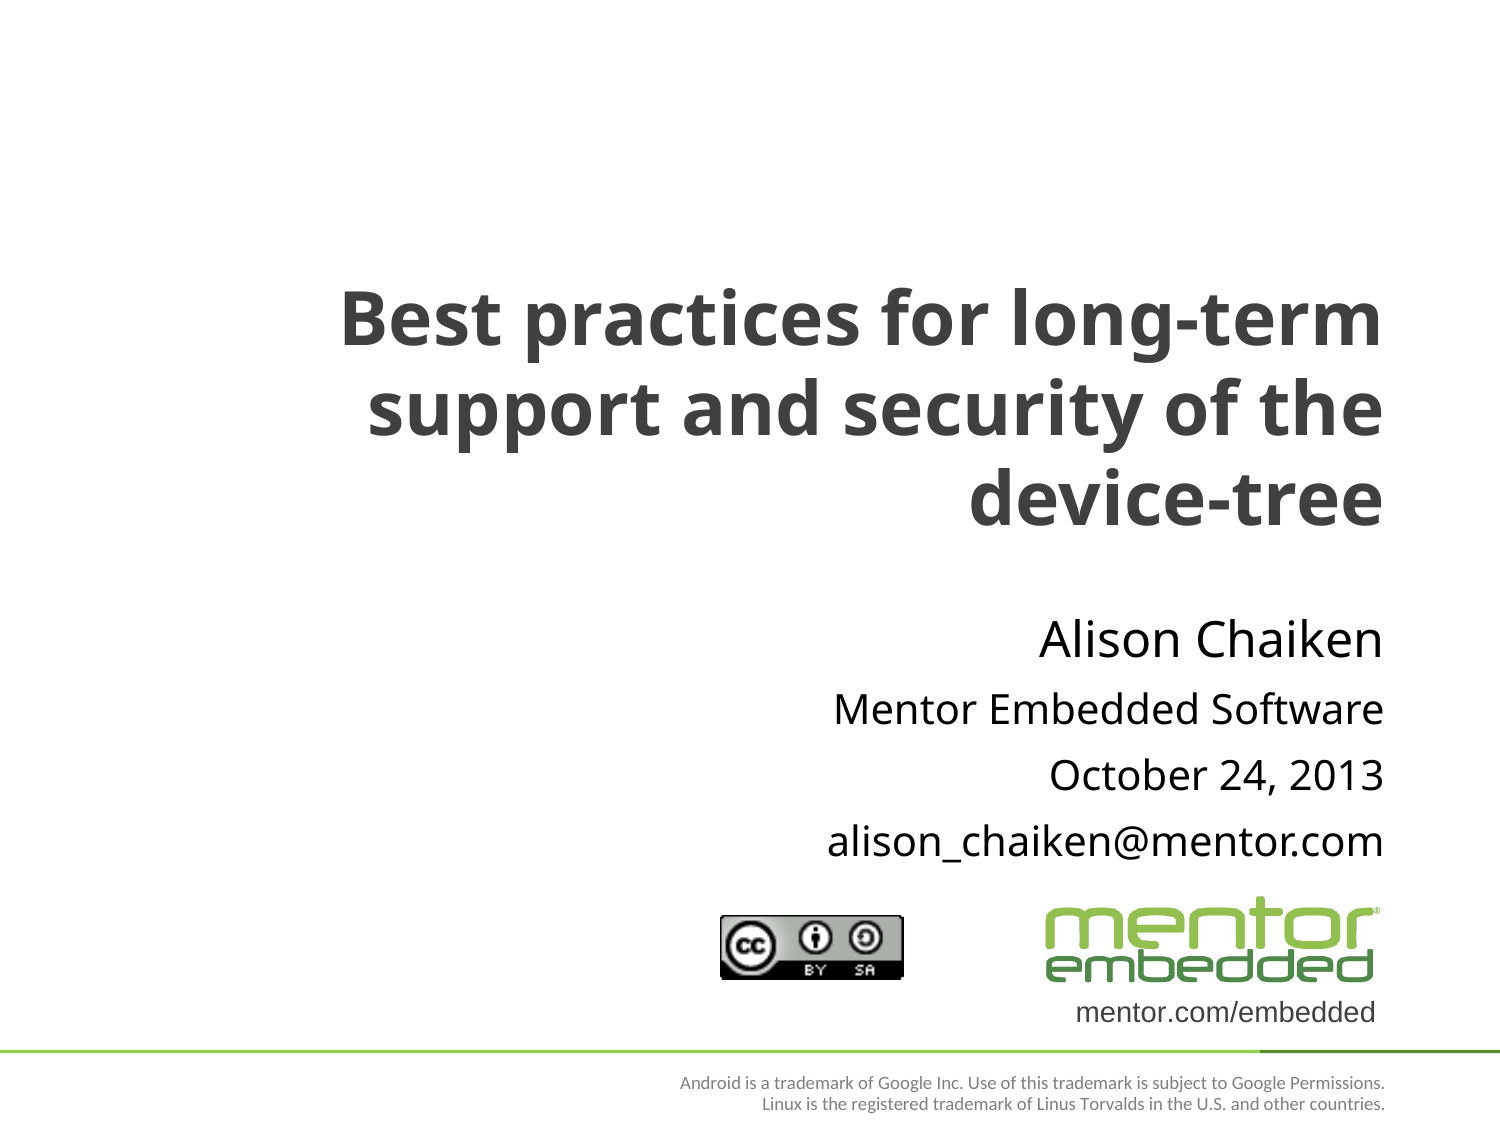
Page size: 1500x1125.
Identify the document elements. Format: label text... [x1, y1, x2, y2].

picture [720, 915, 904, 980]
title Best practices for long-term support and security of the device-tree [99, 262, 1401, 541]
subtitle Alison Chaiken Mentor Embedded Software October 24, 2013 alison_chaiken@mentor.com [674, 599, 1400, 788]
picture [1037, 887, 1382, 991]
